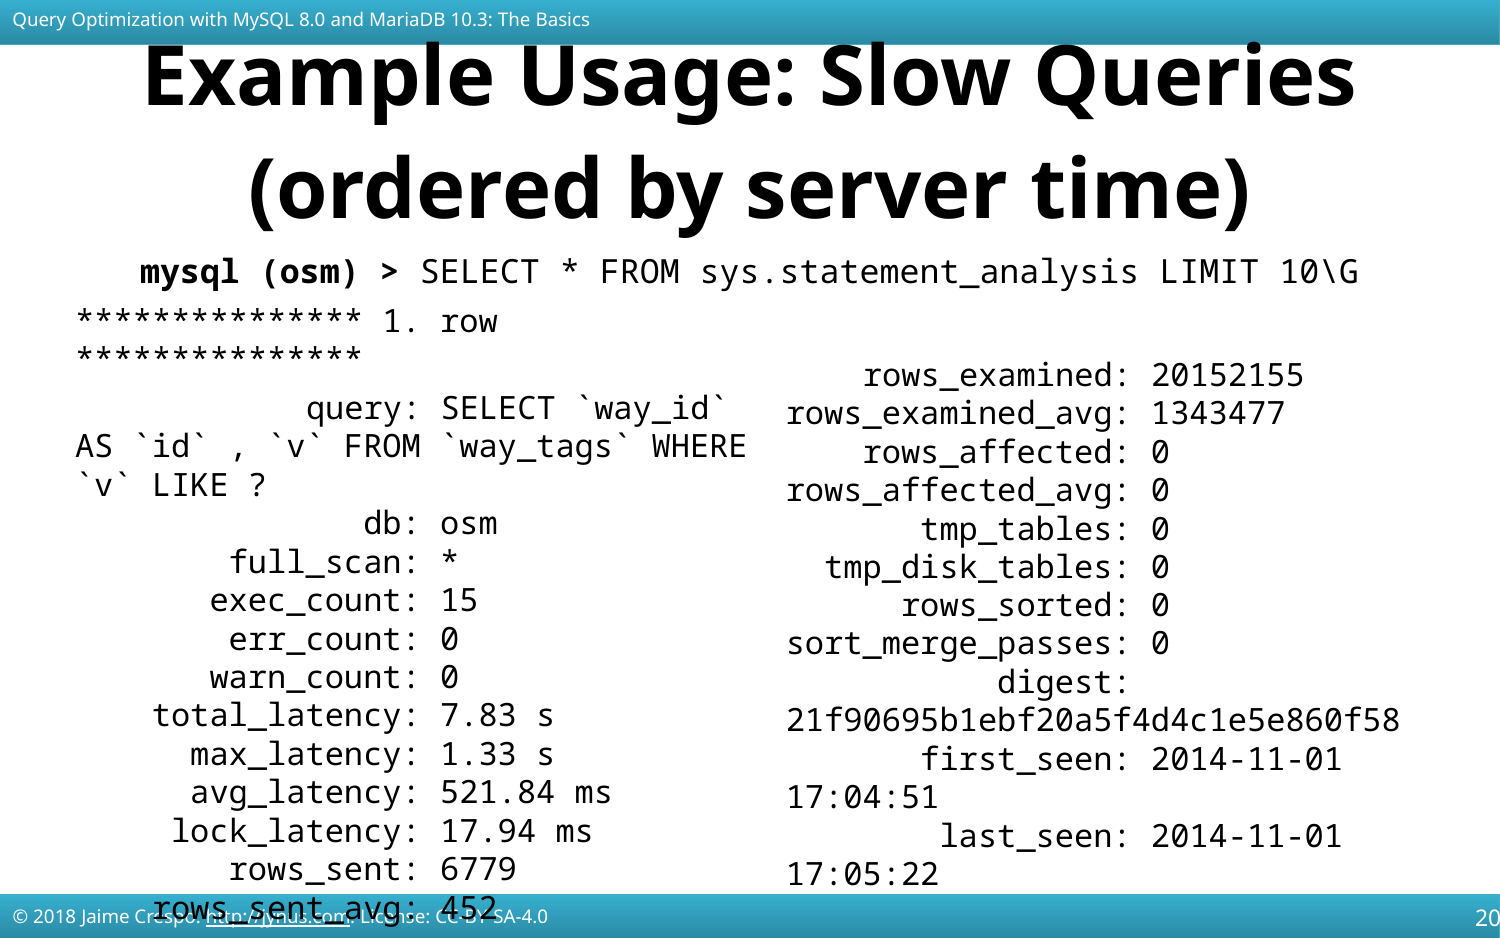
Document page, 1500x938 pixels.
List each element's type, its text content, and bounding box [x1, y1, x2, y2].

title Example Usage: Slow Queries (ordered by server time) [75, 36, 1425, 224]
list *************** 1. row *************** query: SELECT `way_id` AS `id` , `v` FROM `way_tags` WHERE `v` LIKE ? db: osm full_scan: * exec_count: 15 err_count: 0 warn_count: 0 total_latency: 7.83 s max_latency: 1.33 s avg_latency: 521.84 ms lock_latency: 17.94 ms rows_sent: 6779 rows_sent_avg: 452 [75, 300, 766, 861]
text_box mysql (osm) > SELECT * FROM sys.statement_analysis LIMIT 10\G [132, 242, 1368, 298]
text_box rows_examined: 20152155 rows_examined_avg: 1343477 rows_affected: 0 rows_affected_avg: 0 tmp_tables: 0 tmp_disk_tables: 0 rows_sorted: 0 sort_merge_passes: 0 digest: 21f90695b1ebf20a5f4d4c1e5e860f58 first_seen: 2014-11-01 17:04:51 last_seen: 2014-11-01 17:05:22 [785, 354, 1461, 912]
slide_number [1389, 896, 1490, 935]
